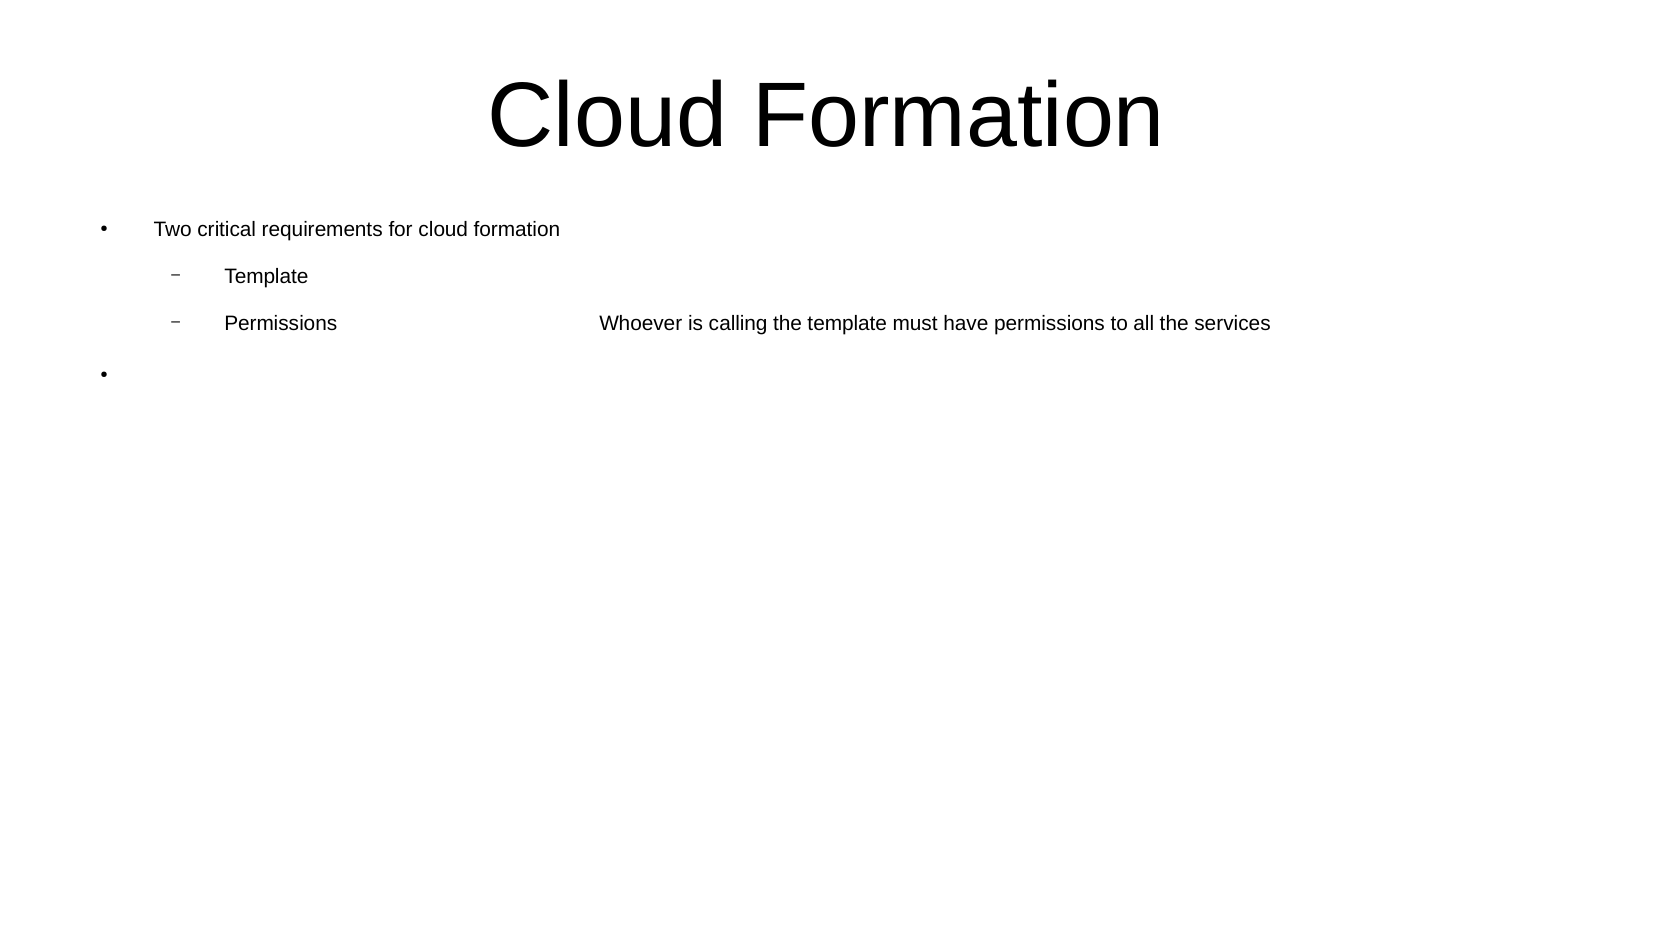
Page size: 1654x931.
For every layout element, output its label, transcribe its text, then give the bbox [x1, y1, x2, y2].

title Cloud Formation [82, 37, 1571, 193]
list Two critical requirements for cloud formation Template Permissions Whoever is calling the template must have permissions to all the services [82, 217, 1621, 916]
